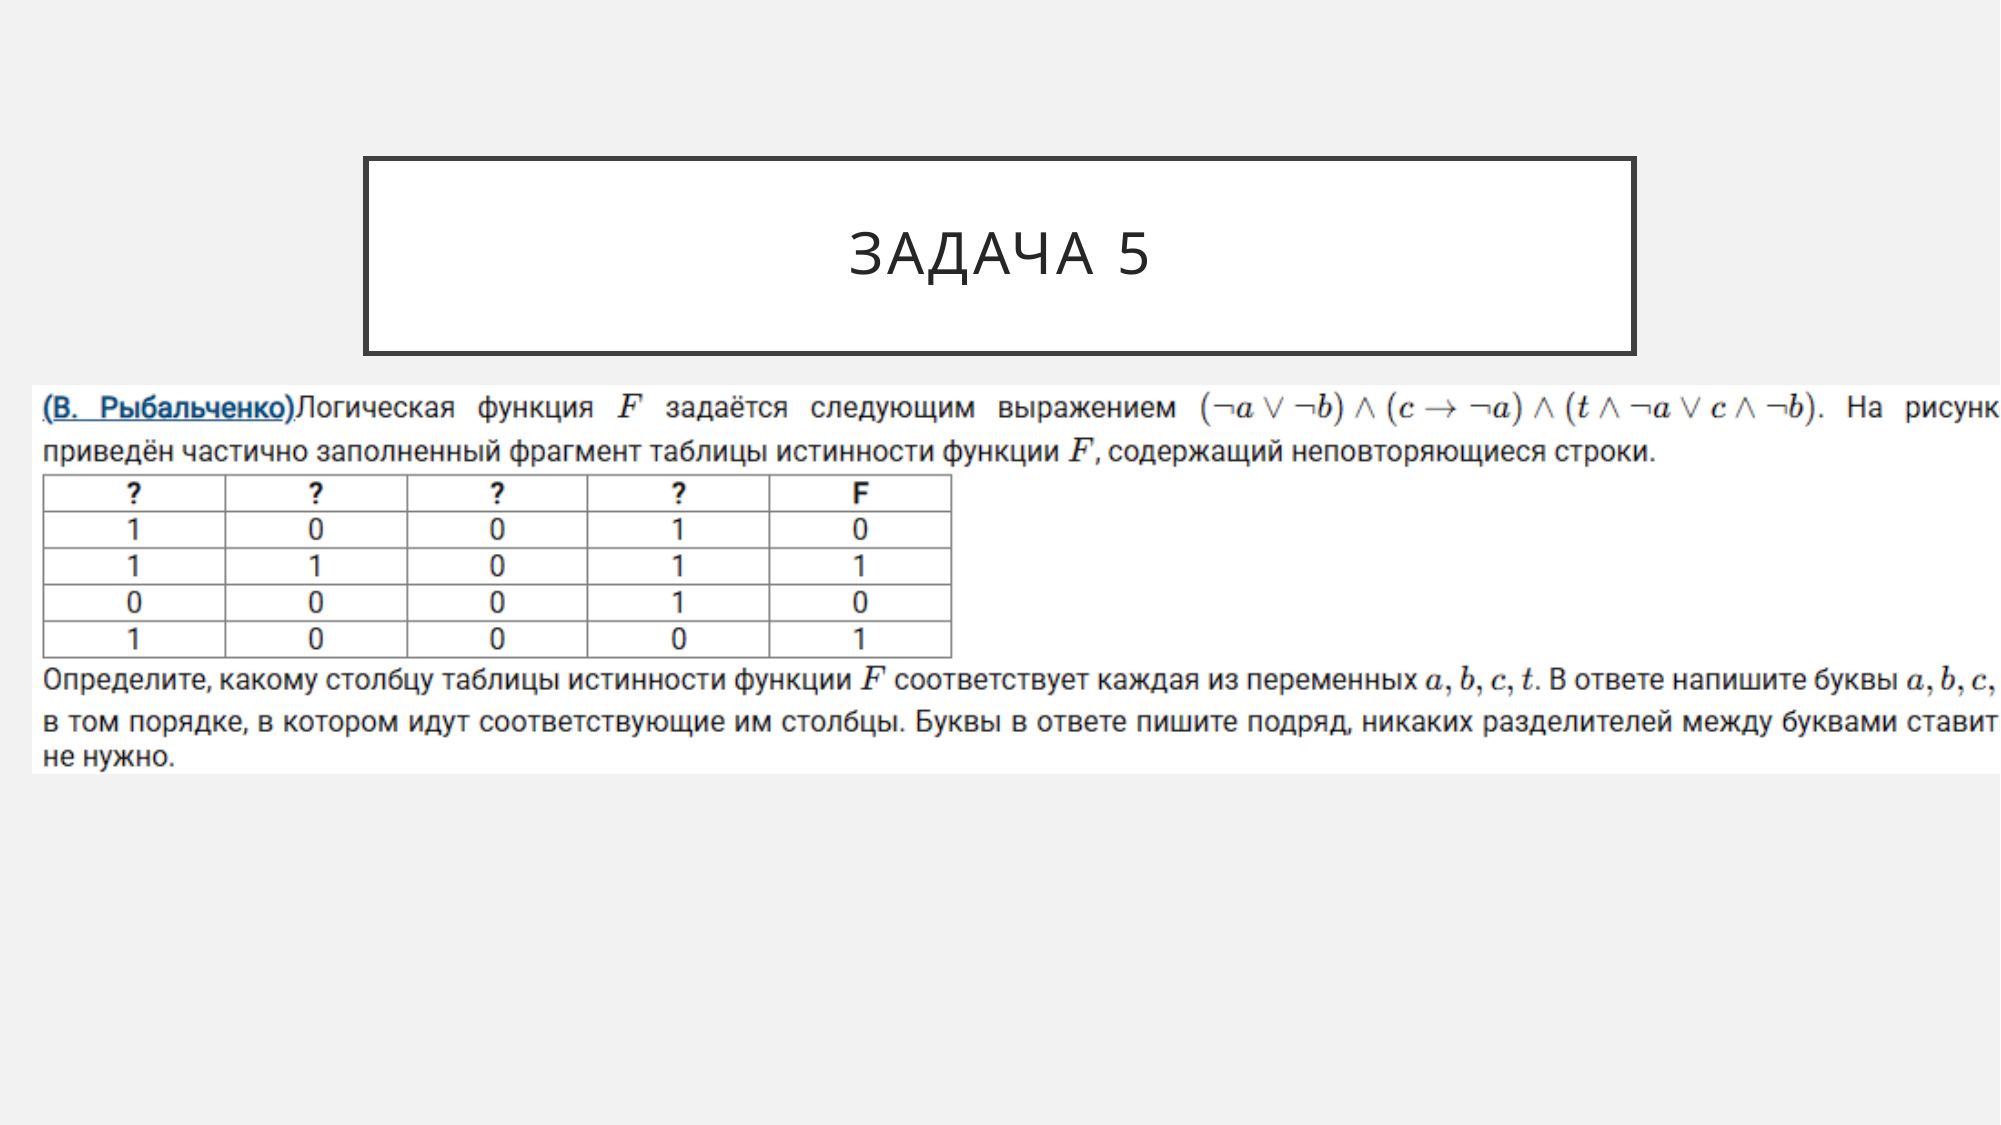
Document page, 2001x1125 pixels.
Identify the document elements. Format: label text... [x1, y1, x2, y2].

title Задача 5 [366, 158, 1634, 354]
picture [32, 385, 2000, 774]
